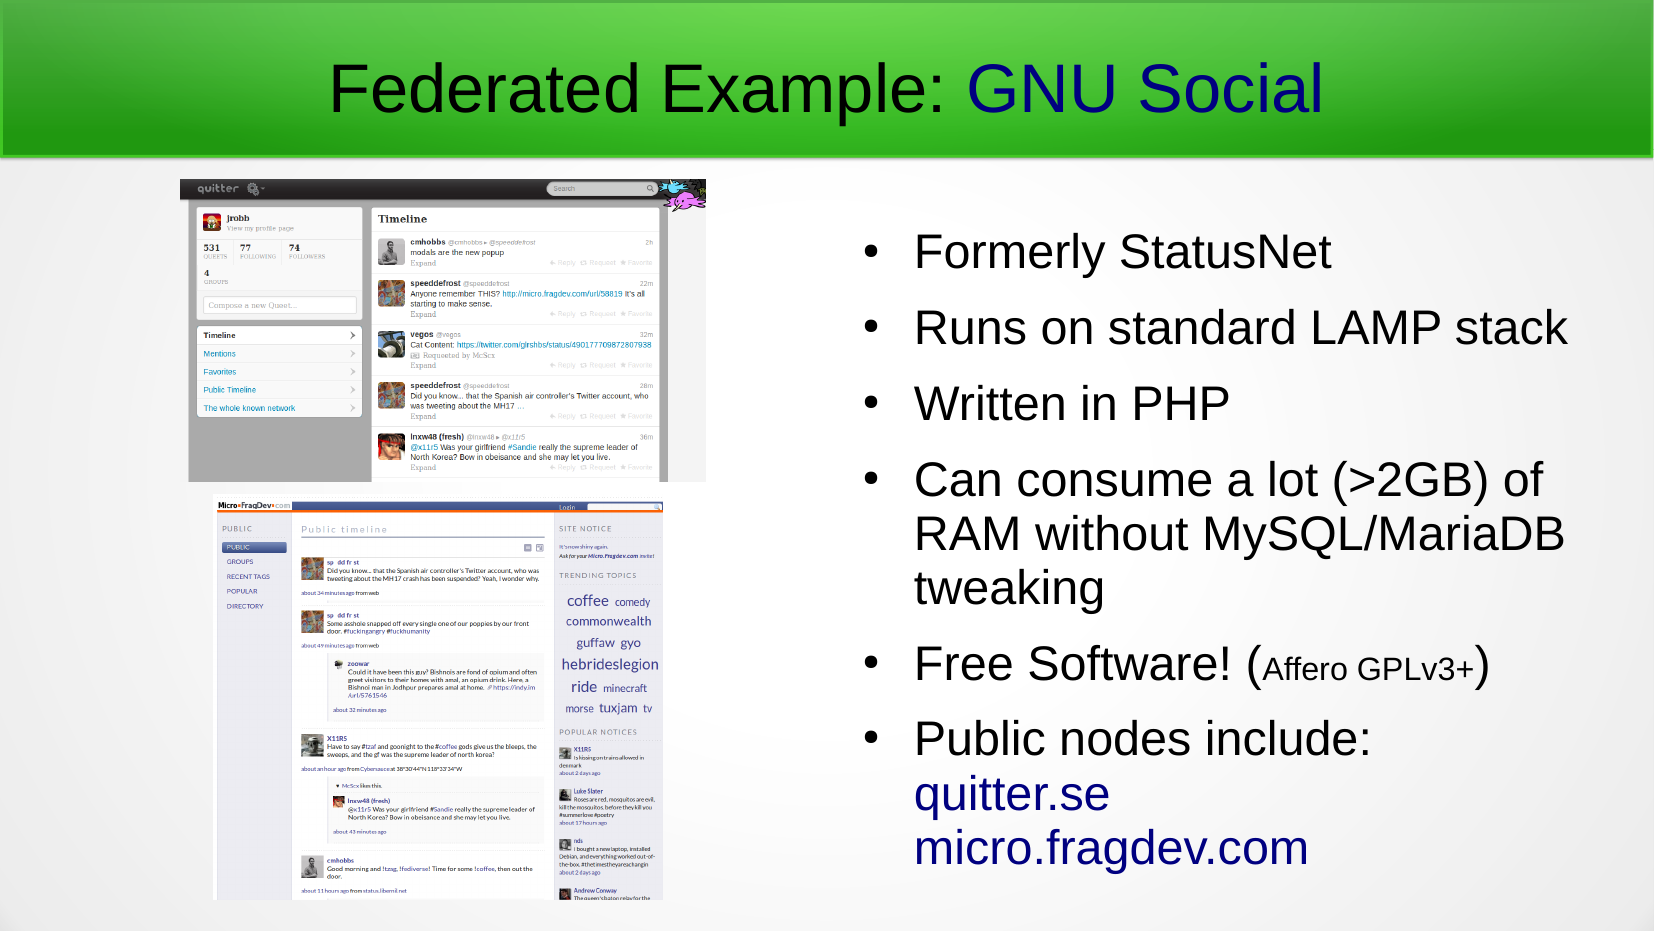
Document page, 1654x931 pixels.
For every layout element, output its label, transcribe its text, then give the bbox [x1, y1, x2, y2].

picture [213, 494, 663, 901]
picture [180, 179, 706, 482]
list Formerly StatusNet Runs on standard LAMP stack Written in PHP Can consume a lot (>2GB) of RAM without MySQL/MariaDB tweaking Free Software! (Affero GPLv3+) Public nodes include: quitter.se micro.fragdev.com [845, 225, 1572, 886]
title Federated Example: GNU Social [82, 35, 1571, 142]
